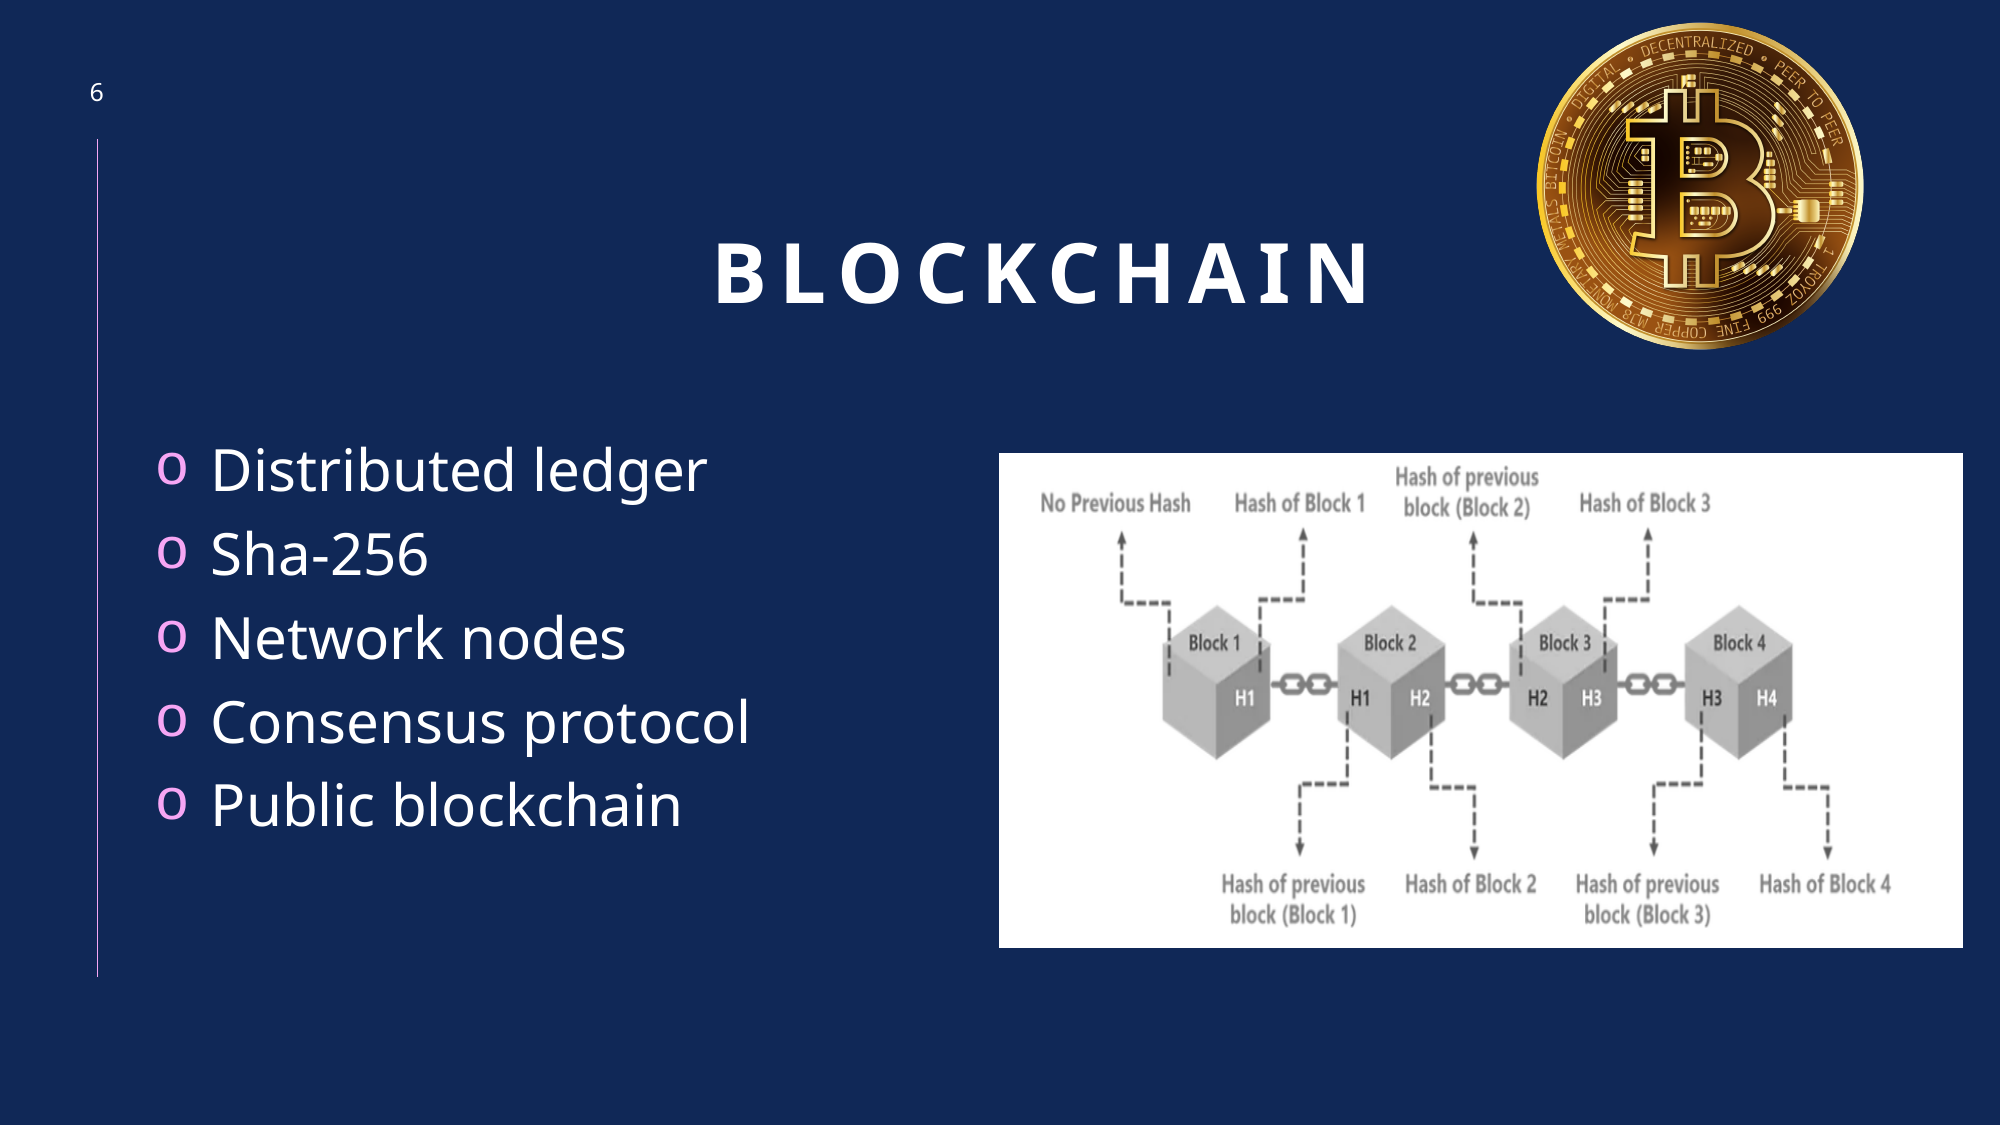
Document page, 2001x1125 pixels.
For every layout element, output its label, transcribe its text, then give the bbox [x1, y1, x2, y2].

picture [1523, 10, 1877, 364]
text_box Distributed ledger Sha-256 Network nodes Consensus protocol Public blockchain [139, 433, 1027, 908]
text_box [53, 67, 140, 119]
picture [999, 453, 1963, 948]
title Blockchain [221, 153, 1523, 330]
